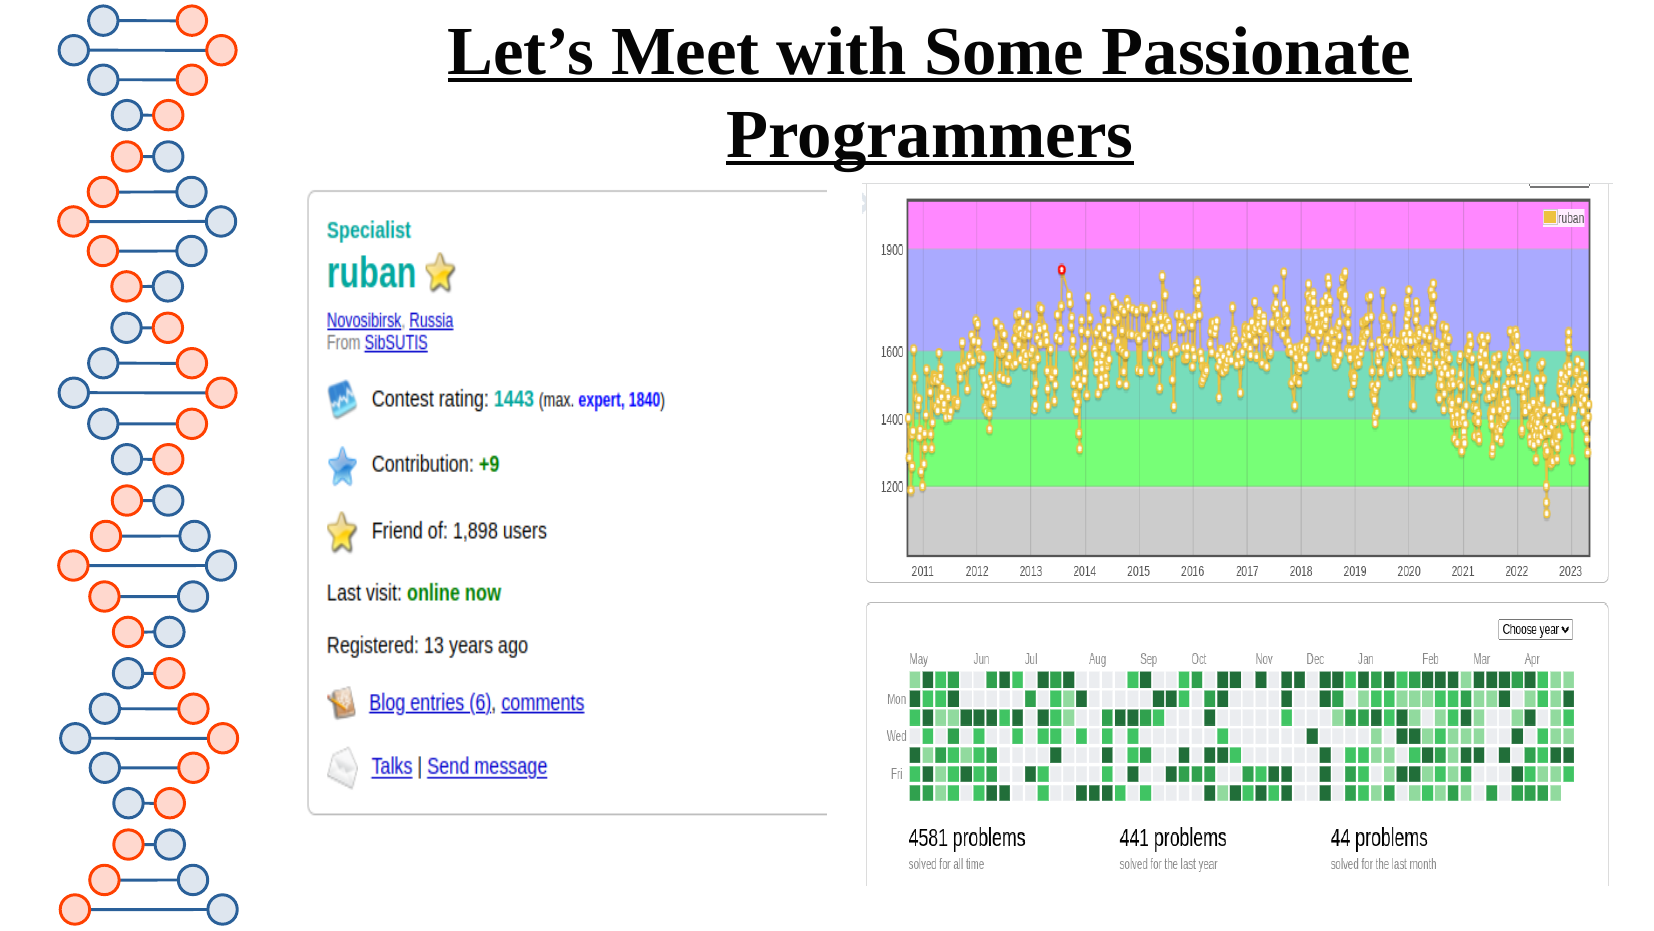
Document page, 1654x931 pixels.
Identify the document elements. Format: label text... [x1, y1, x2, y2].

text_box Let’s Meet with Some Passionate Programmers [265, 11, 1595, 166]
picture [297, 181, 827, 825]
picture [862, 175, 1613, 887]
